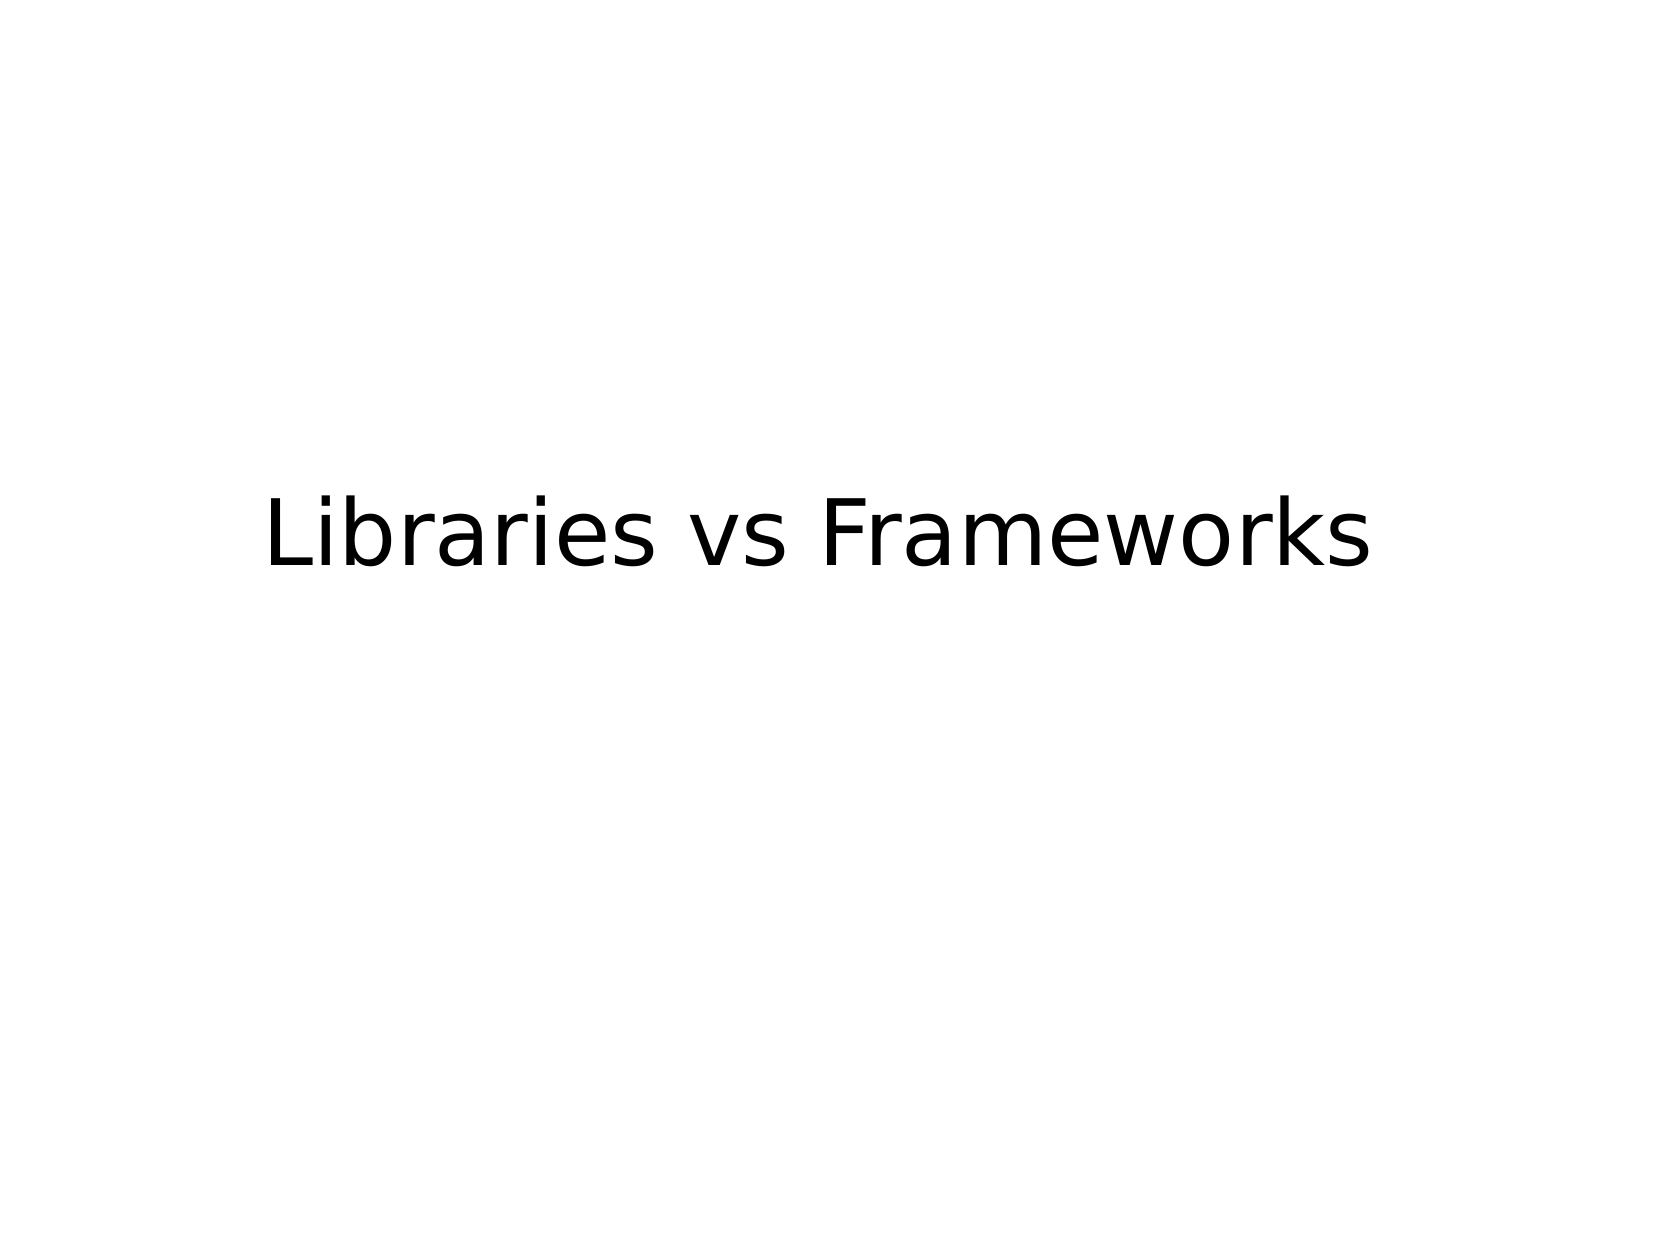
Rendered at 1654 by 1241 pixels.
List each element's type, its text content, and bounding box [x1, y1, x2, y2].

title Libraries vs Frameworks [75, 430, 1563, 638]
